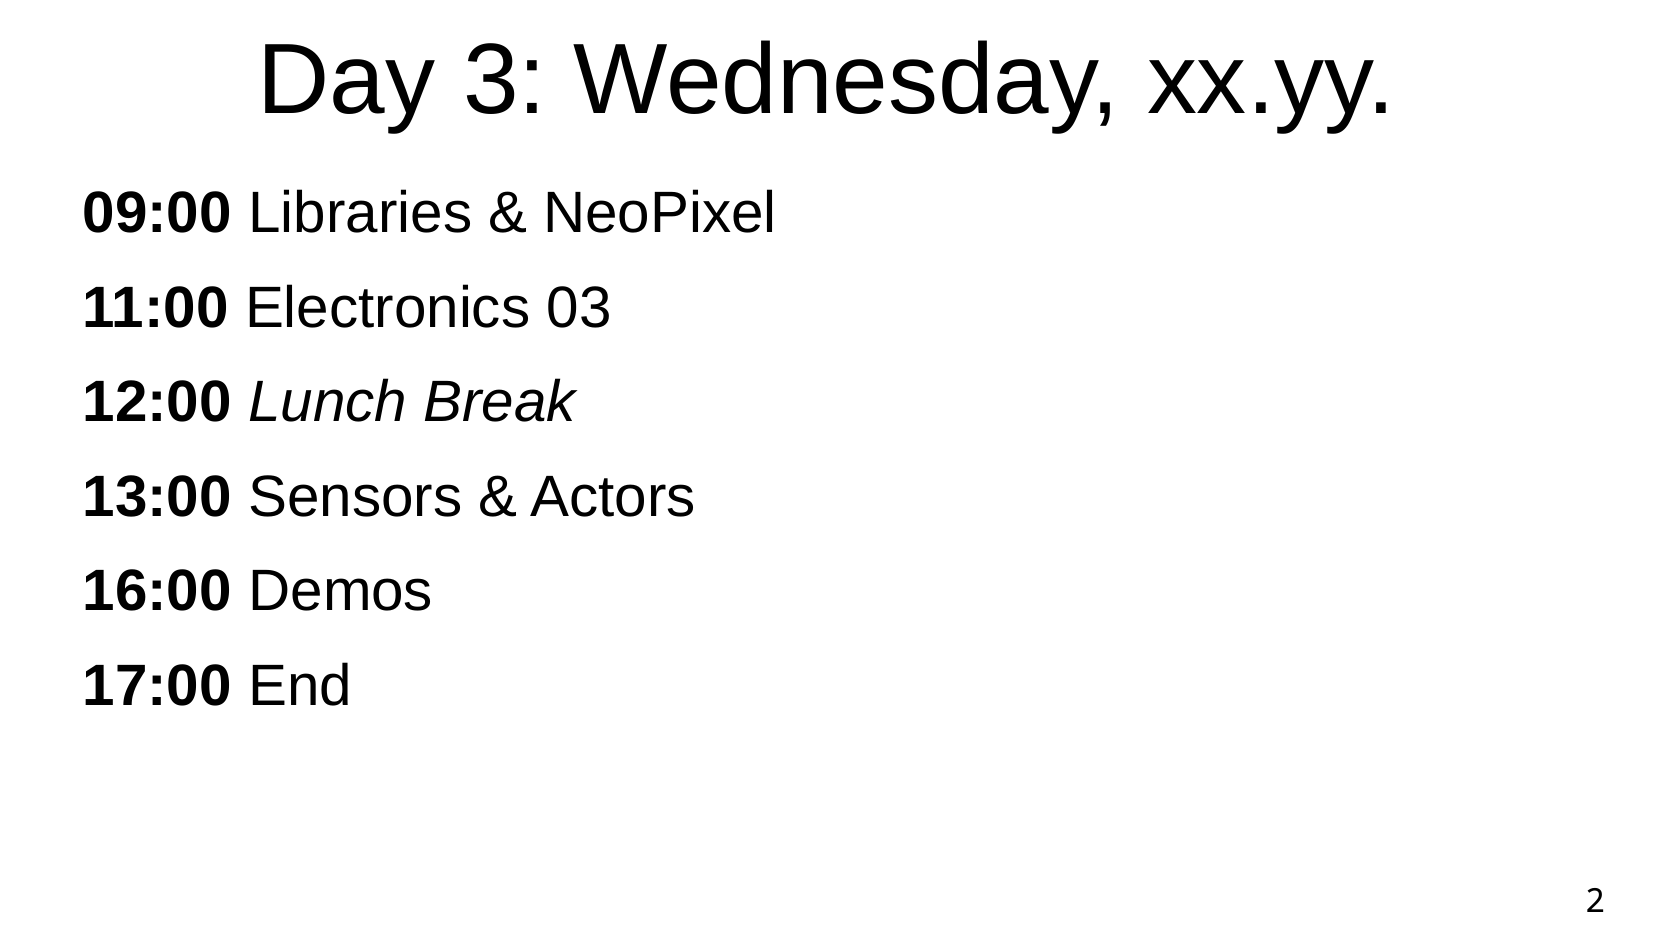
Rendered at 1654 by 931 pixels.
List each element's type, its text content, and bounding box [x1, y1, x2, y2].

title Day 3: Wednesday, xx.yy. [82, 1, 1571, 157]
list 09:00 Libraries & NeoPixel 11:00 Electronics 03 12:00 Lunch Break 13:00 Sensors & Actors 16:00 Demos 17:00 End [82, 180, 1571, 811]
